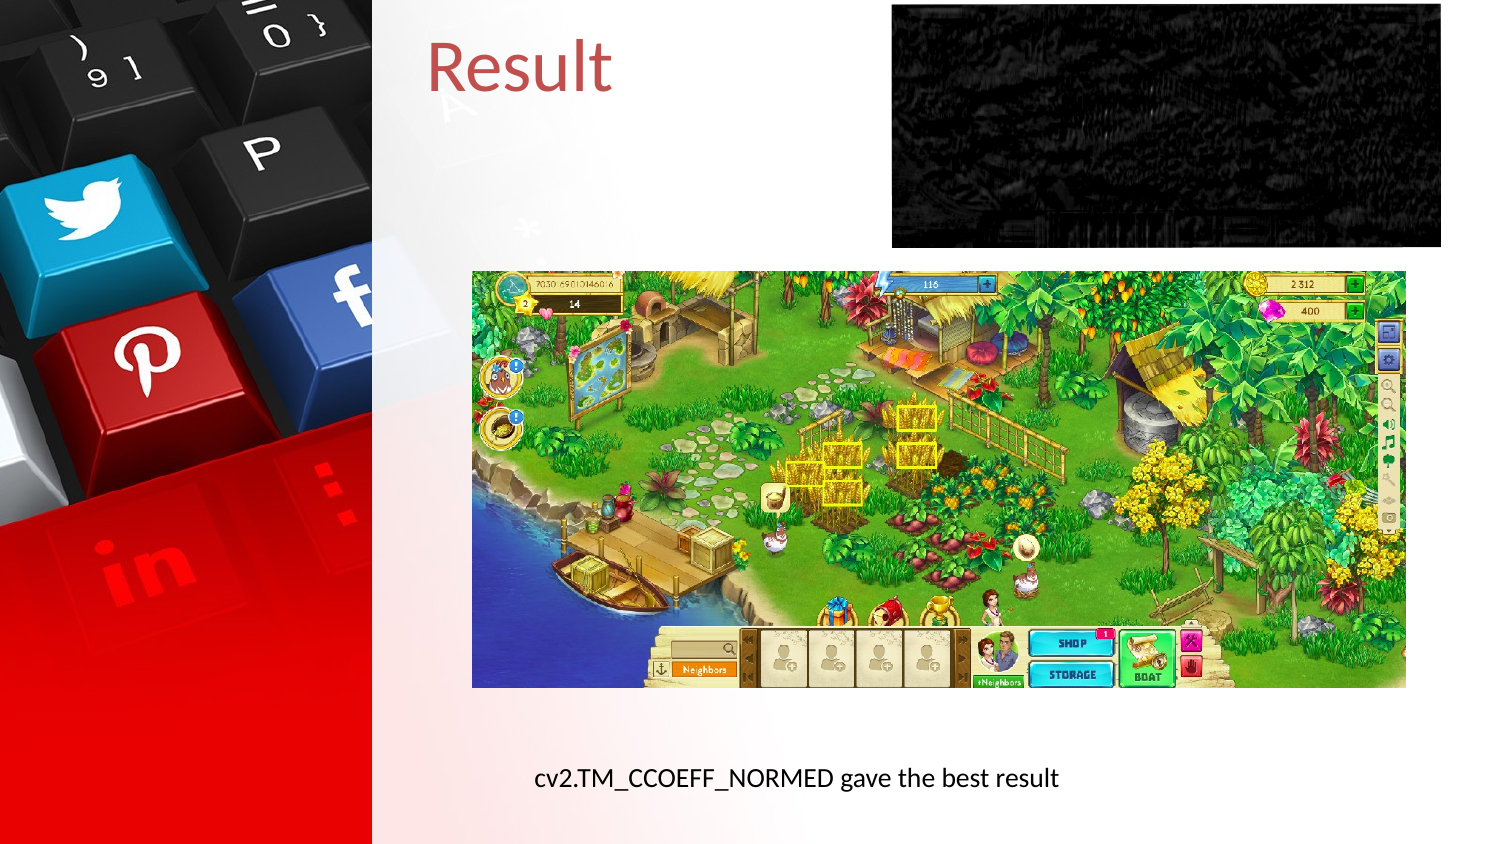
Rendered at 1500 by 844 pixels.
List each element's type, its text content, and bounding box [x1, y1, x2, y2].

text_box Result [411, 13, 891, 133]
picture [44, 178, 124, 243]
picture [0, 0, 1500, 844]
picture [21, 227, 28, 243]
picture [46, 186, 172, 277]
text_box cv2.TM_CCOEFF_NORMED gave the best result [519, 689, 1252, 804]
